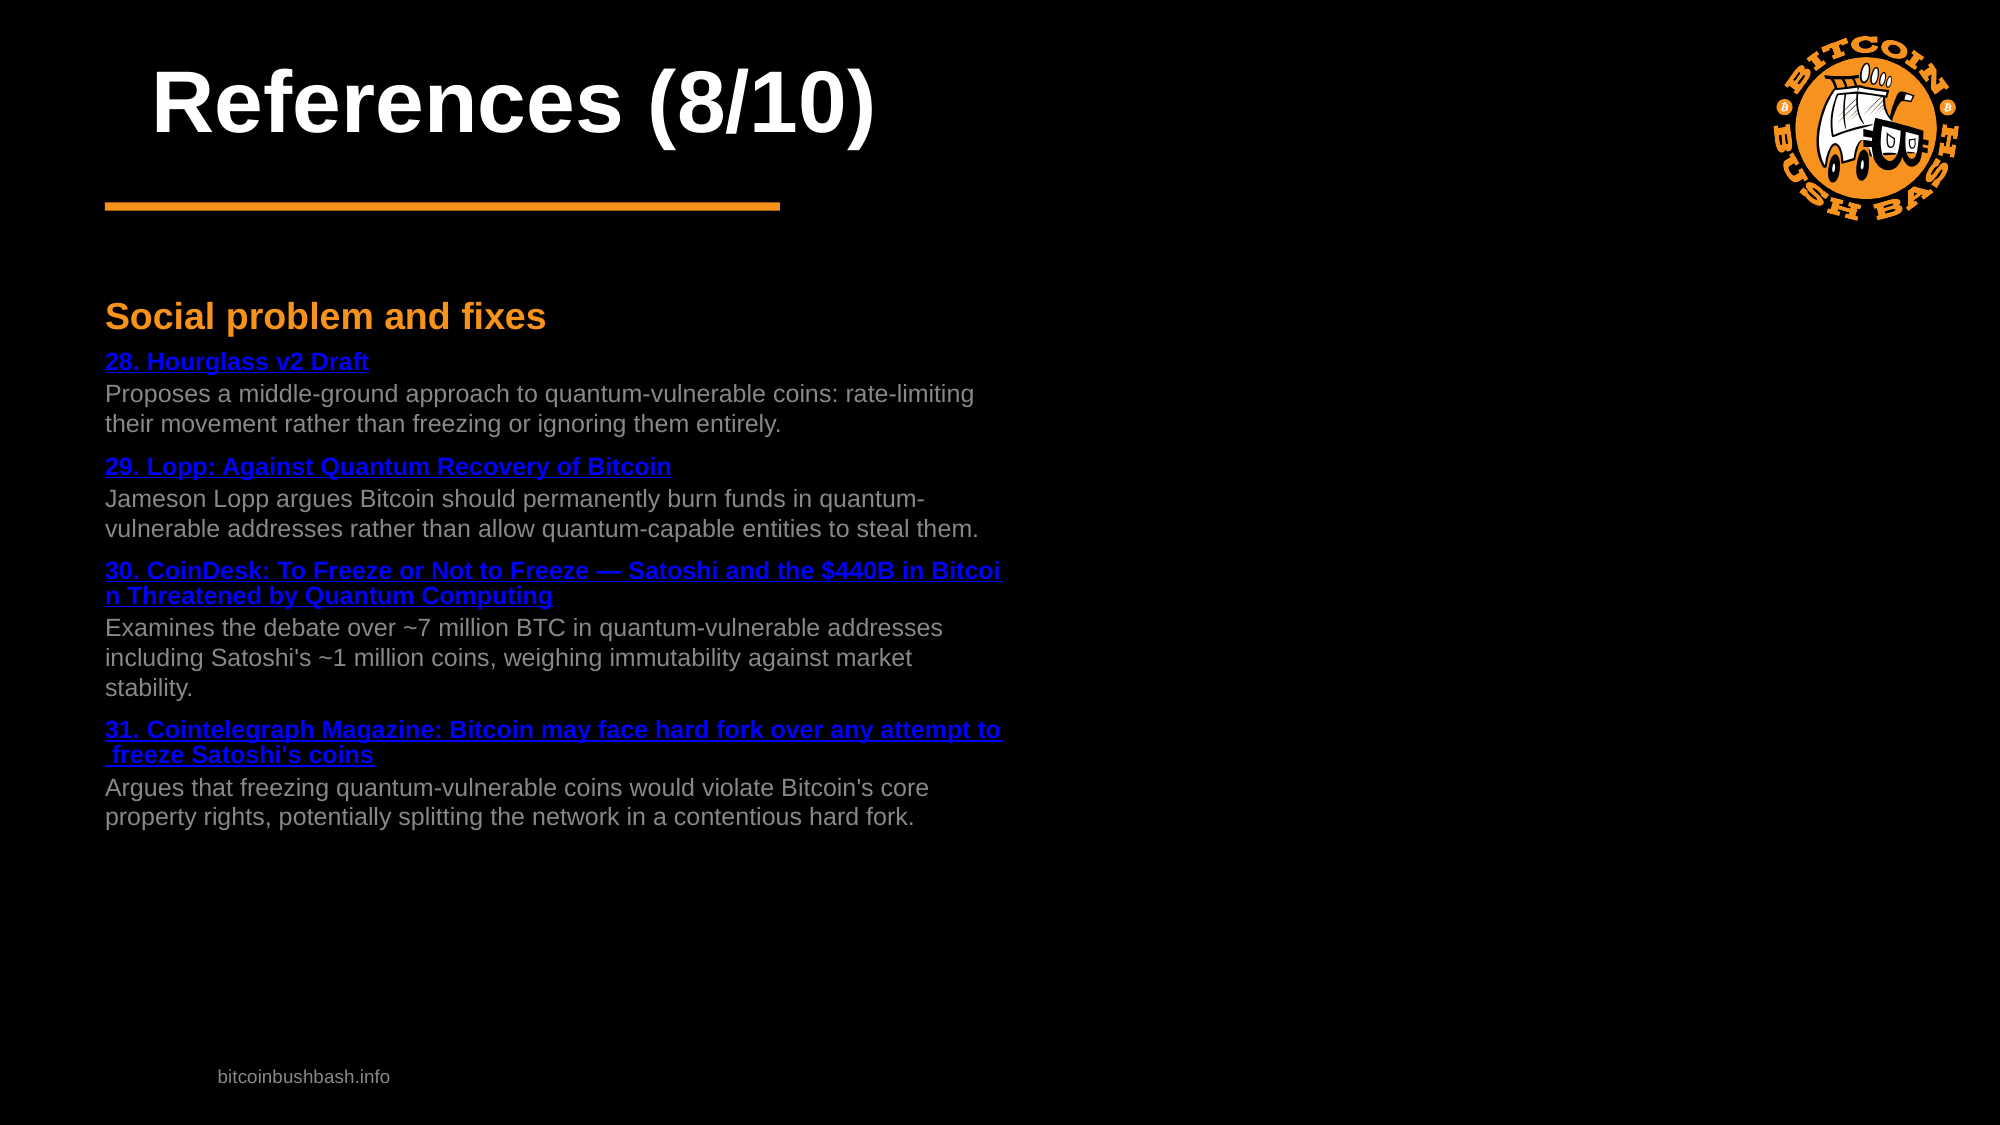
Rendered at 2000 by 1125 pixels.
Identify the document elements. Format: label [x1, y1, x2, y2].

text_box [0, 0, 2000, 1125]
picture [1755, 17, 1977, 240]
